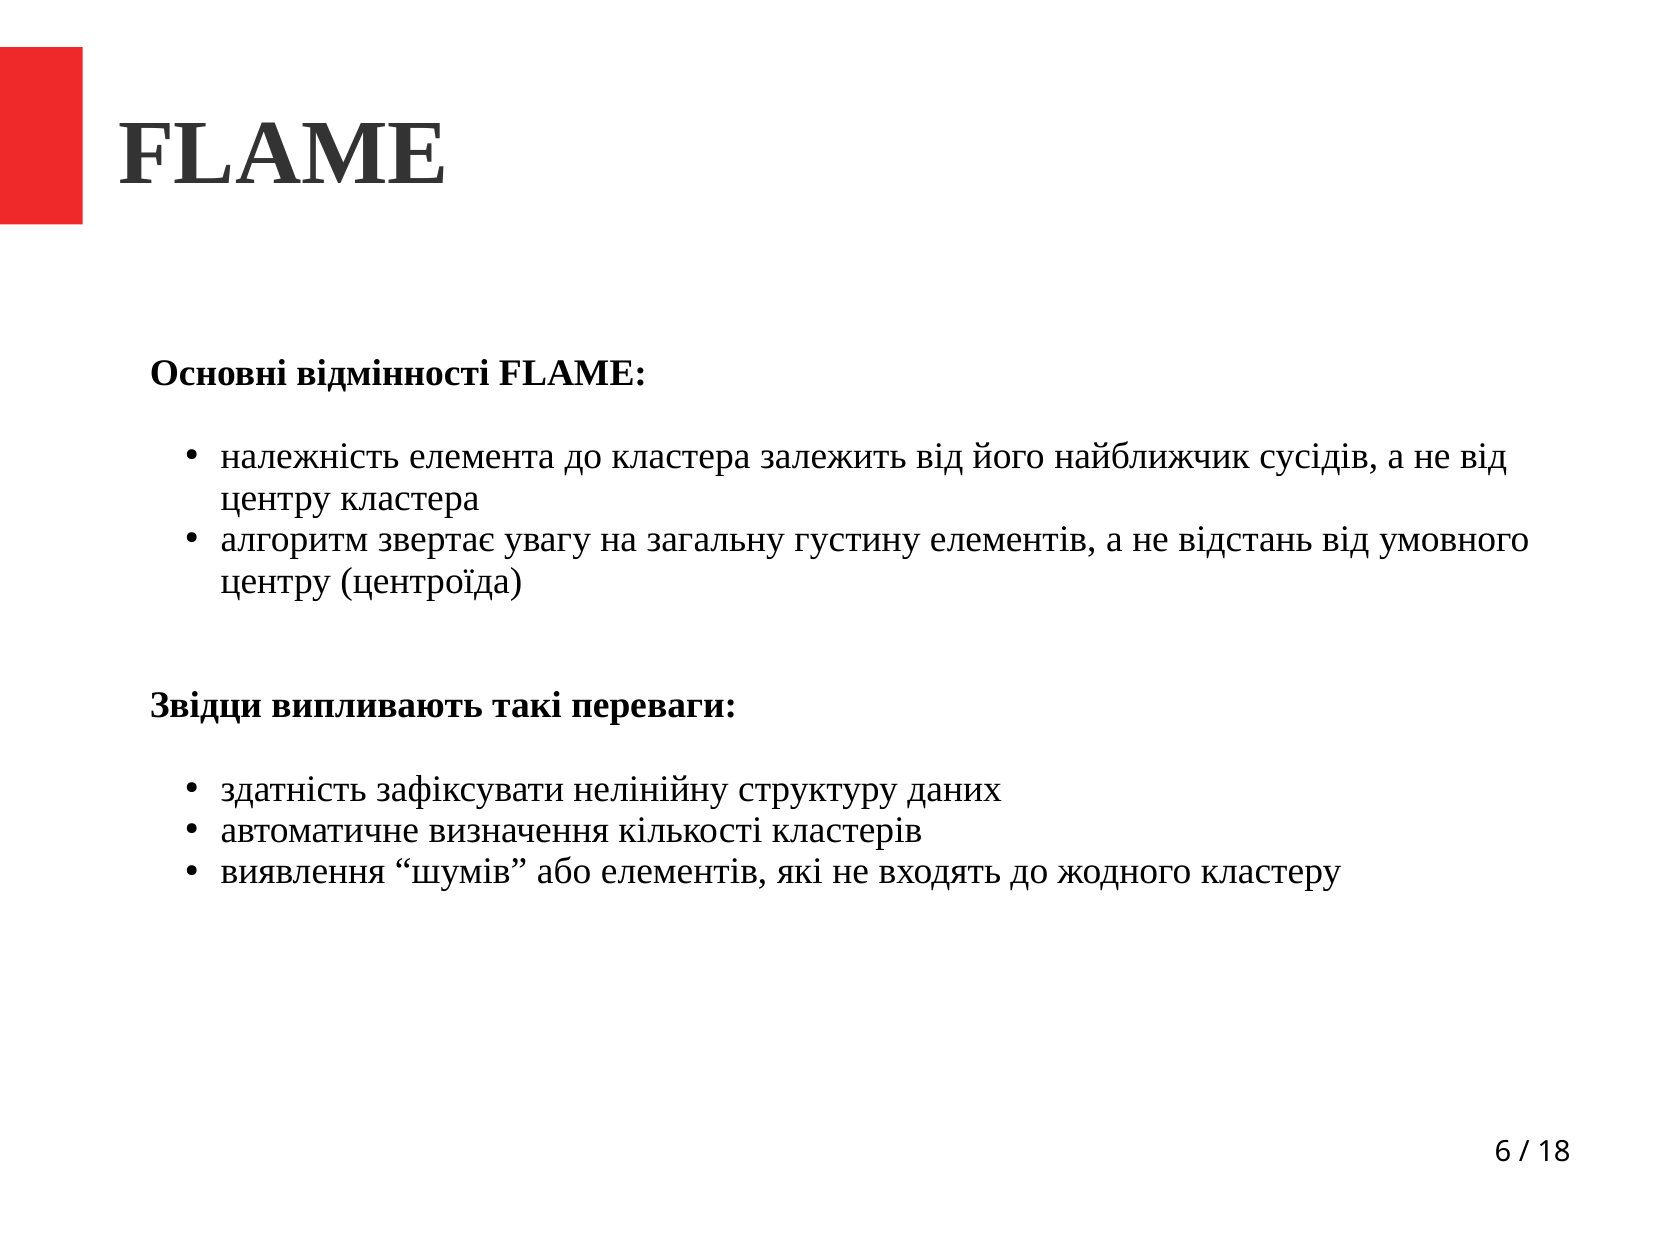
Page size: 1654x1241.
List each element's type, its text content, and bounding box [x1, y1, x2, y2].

title FLAME [118, 49, 1571, 257]
text_box Основні відмінності FLAME: належність елемента до кластера залежить від його найближчик сусідів, а не від центру кластера алгоритм звертає увагу на загальну густину елементів, а не відстань від умовного центру (центроїда) Звідци випливають такі переваги: здатність зафіксувати нелінійну структуру даних автоматичне визначення кількості кластерів виявлення “шумів” або елементів, які не входять до жодного кластеру [135, 345, 1561, 900]
